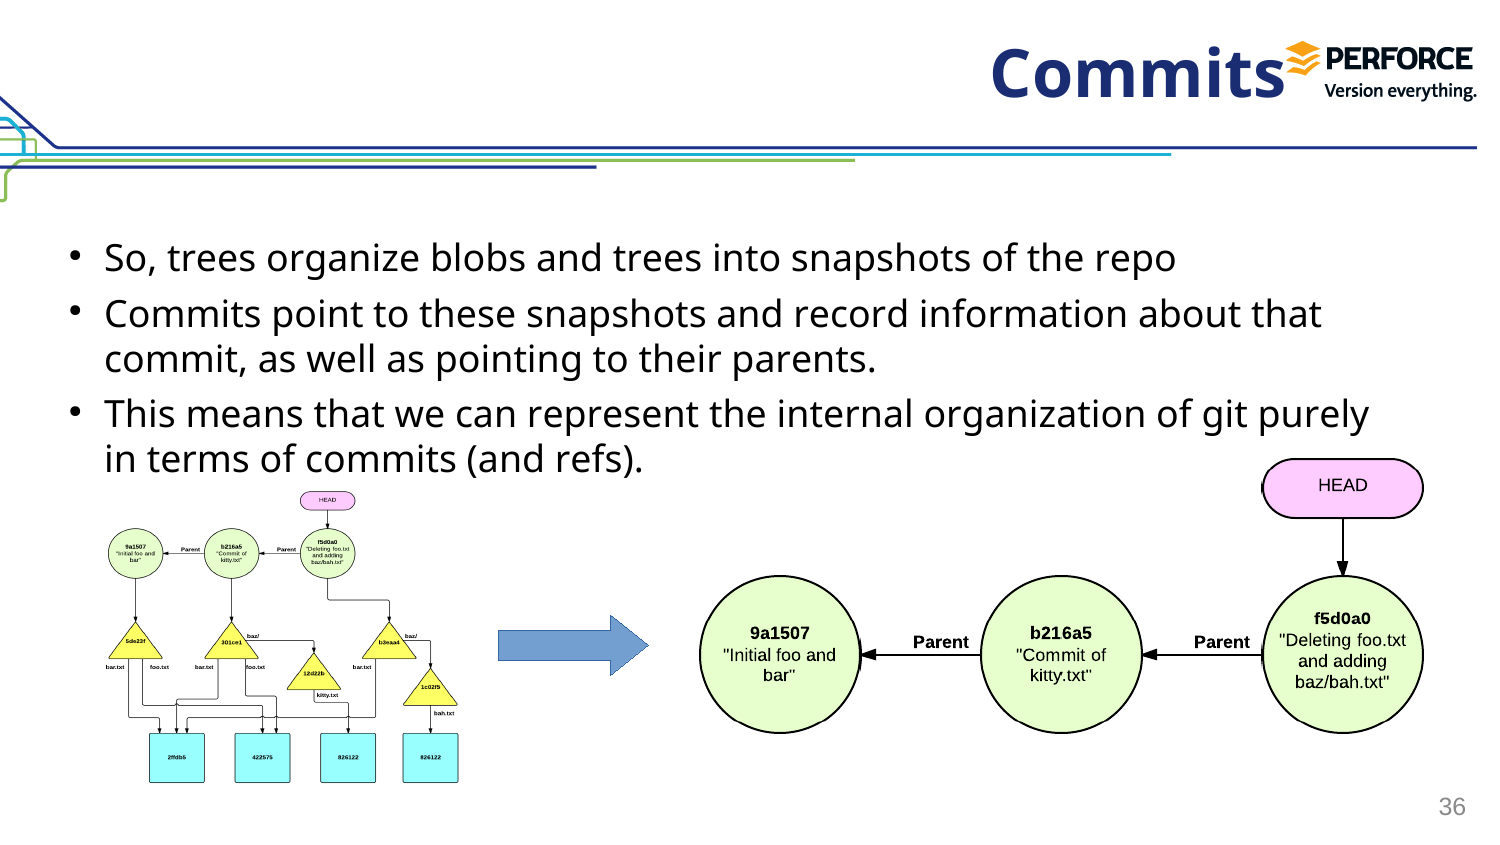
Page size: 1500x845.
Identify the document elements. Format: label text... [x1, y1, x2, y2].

text_box [498, 615, 649, 676]
picture [0, 0, 1500, 845]
title Commits [975, 0, 1500, 141]
subtitle So, trees organize blobs and trees into snapshots of the repo Commits point to these snapshots and record information about that commit, as well as pointing to their parents. This means that we can represent the internal organization of git purely in terms of commits (and refs). [60, 234, 1411, 661]
text_box <number> [1131, 782, 1482, 828]
